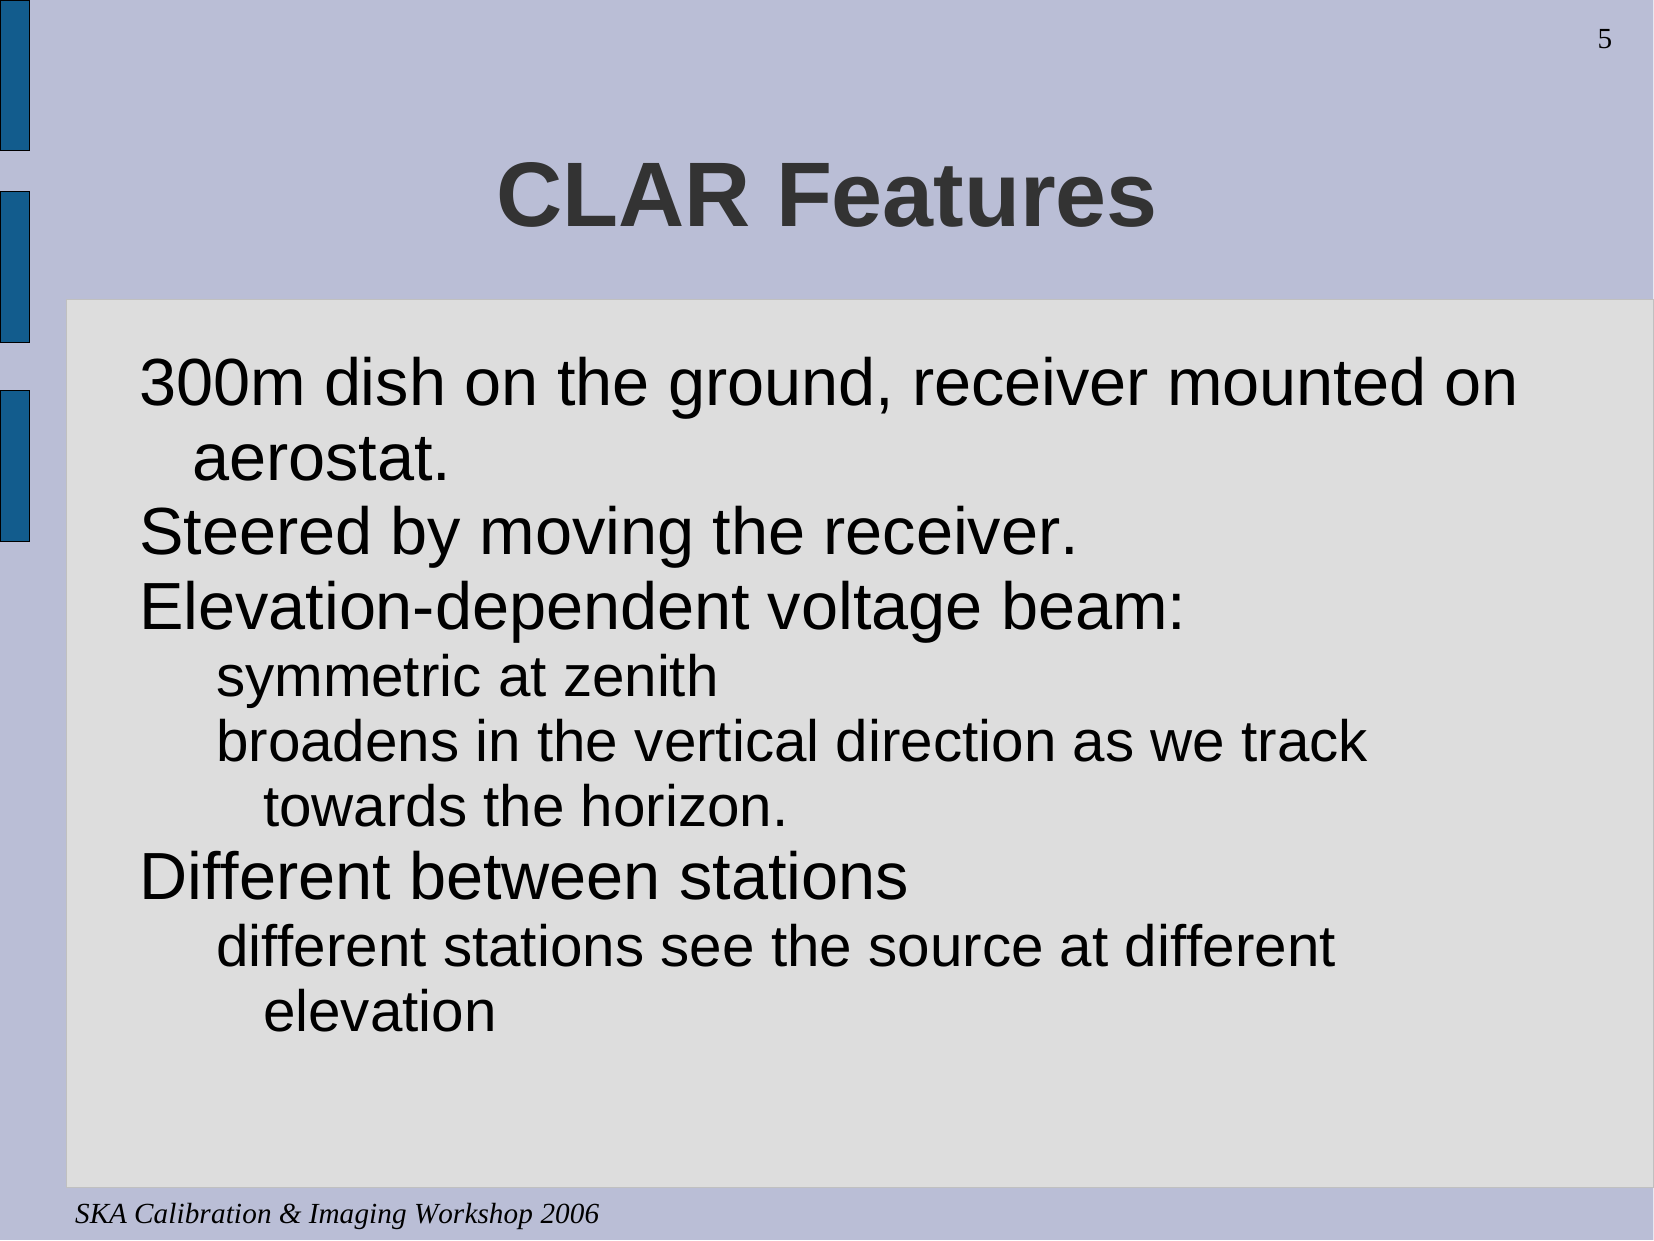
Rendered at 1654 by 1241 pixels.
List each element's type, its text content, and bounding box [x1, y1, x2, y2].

title CLAR Features [121, 91, 1534, 299]
list 300m dish on the ground, receiver mounted on aerostat. Steered by moving the receiver. Elevation-dependent voltage beam: symmetric at zenith broadens in the vertical direction as we track towards the horizon. Different between stations different stations see the source at different elevation [121, 344, 1534, 1127]
